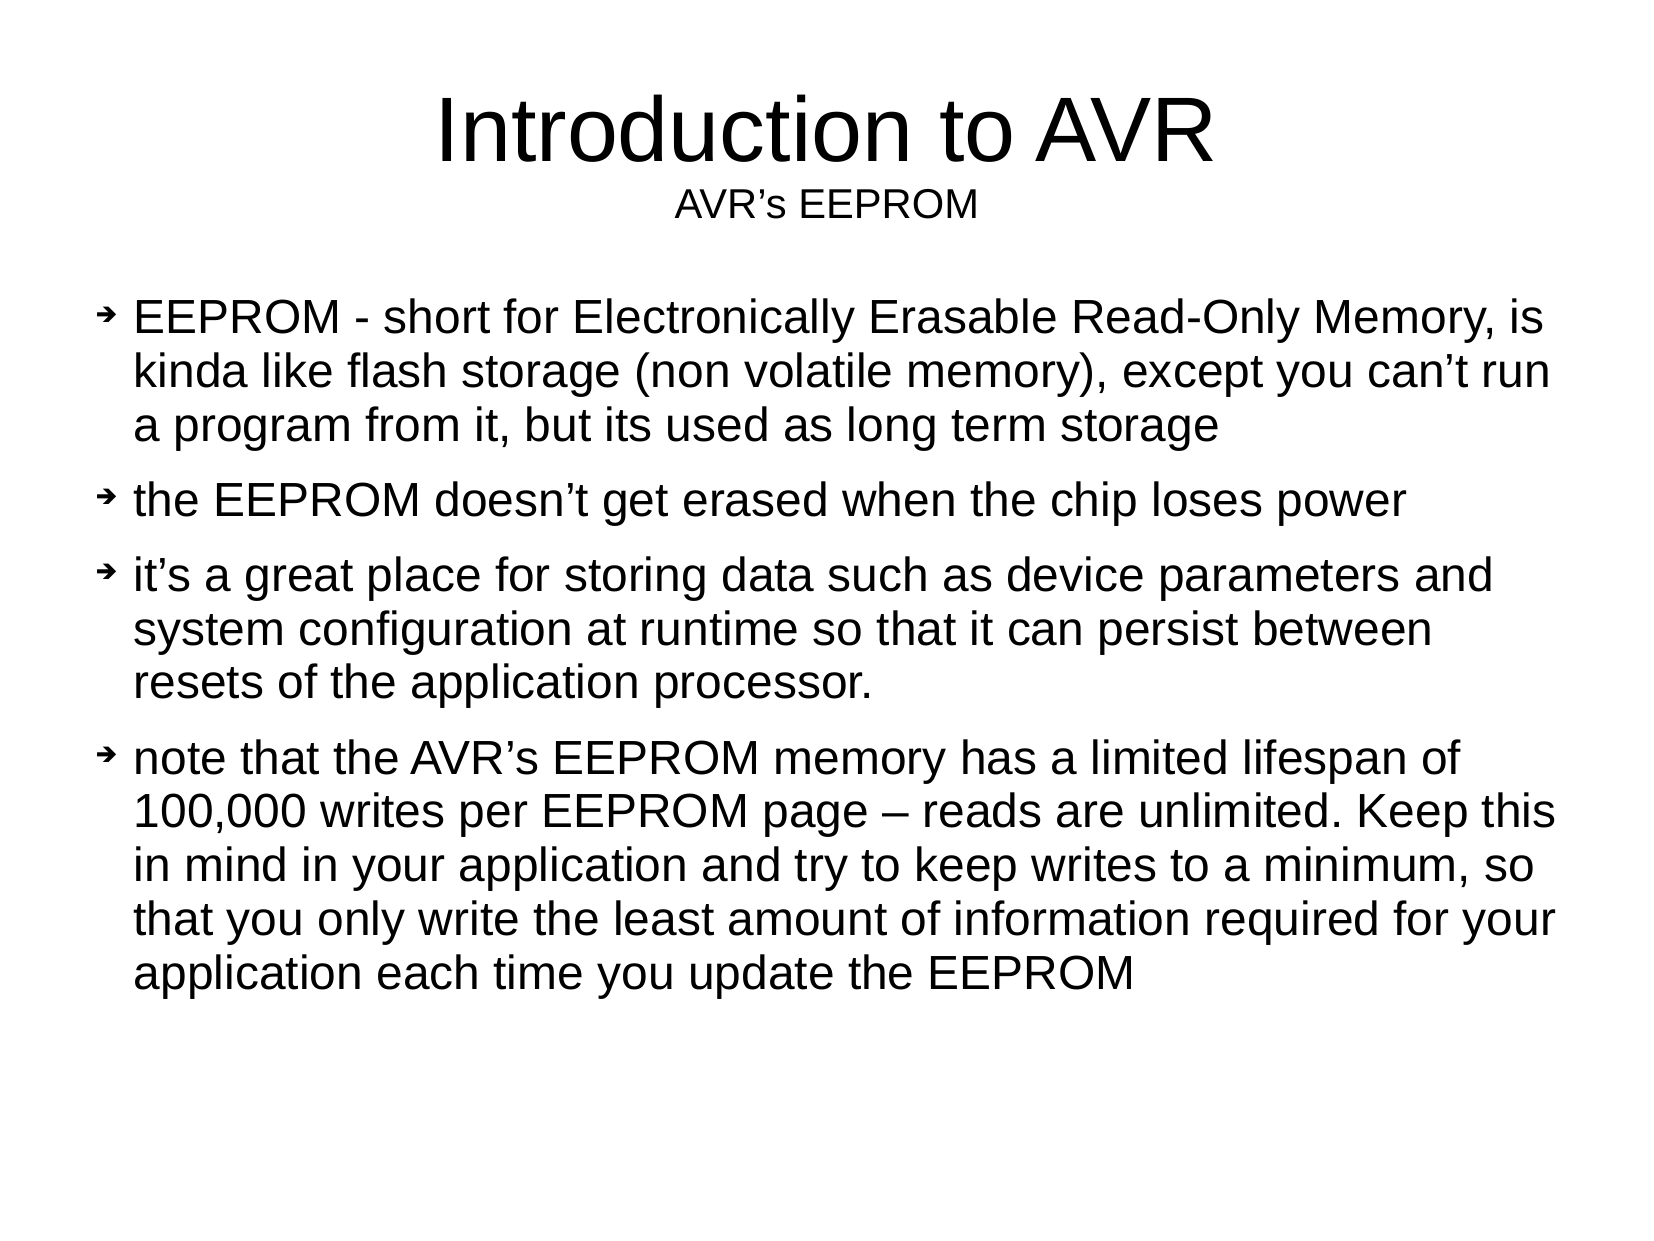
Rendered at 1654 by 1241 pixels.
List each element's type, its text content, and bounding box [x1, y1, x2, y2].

list EEPROM - short for Electronically Erasable Read-Only Memory, is kinda like flash storage (non volatile memory), except you can’t run a program from it, but its used as long term storage the EEPROM doesn’t get erased when the chip loses power it’s a great place for storing data such as device parameters and system configuration at runtime so that it can persist between resets of the application processor. note that the AVR’s EEPROM memory has a limited lifespan of 100,000 writes per EEPROM page – reads are unlimited. Keep this in mind in your application and try to keep writes to a minimum, so that you only write the least amount of information required for your application each time you update the EEPROM [82, 290, 1571, 1010]
title Introduction to AVR AVR’s EEPROM [82, 49, 1571, 257]
